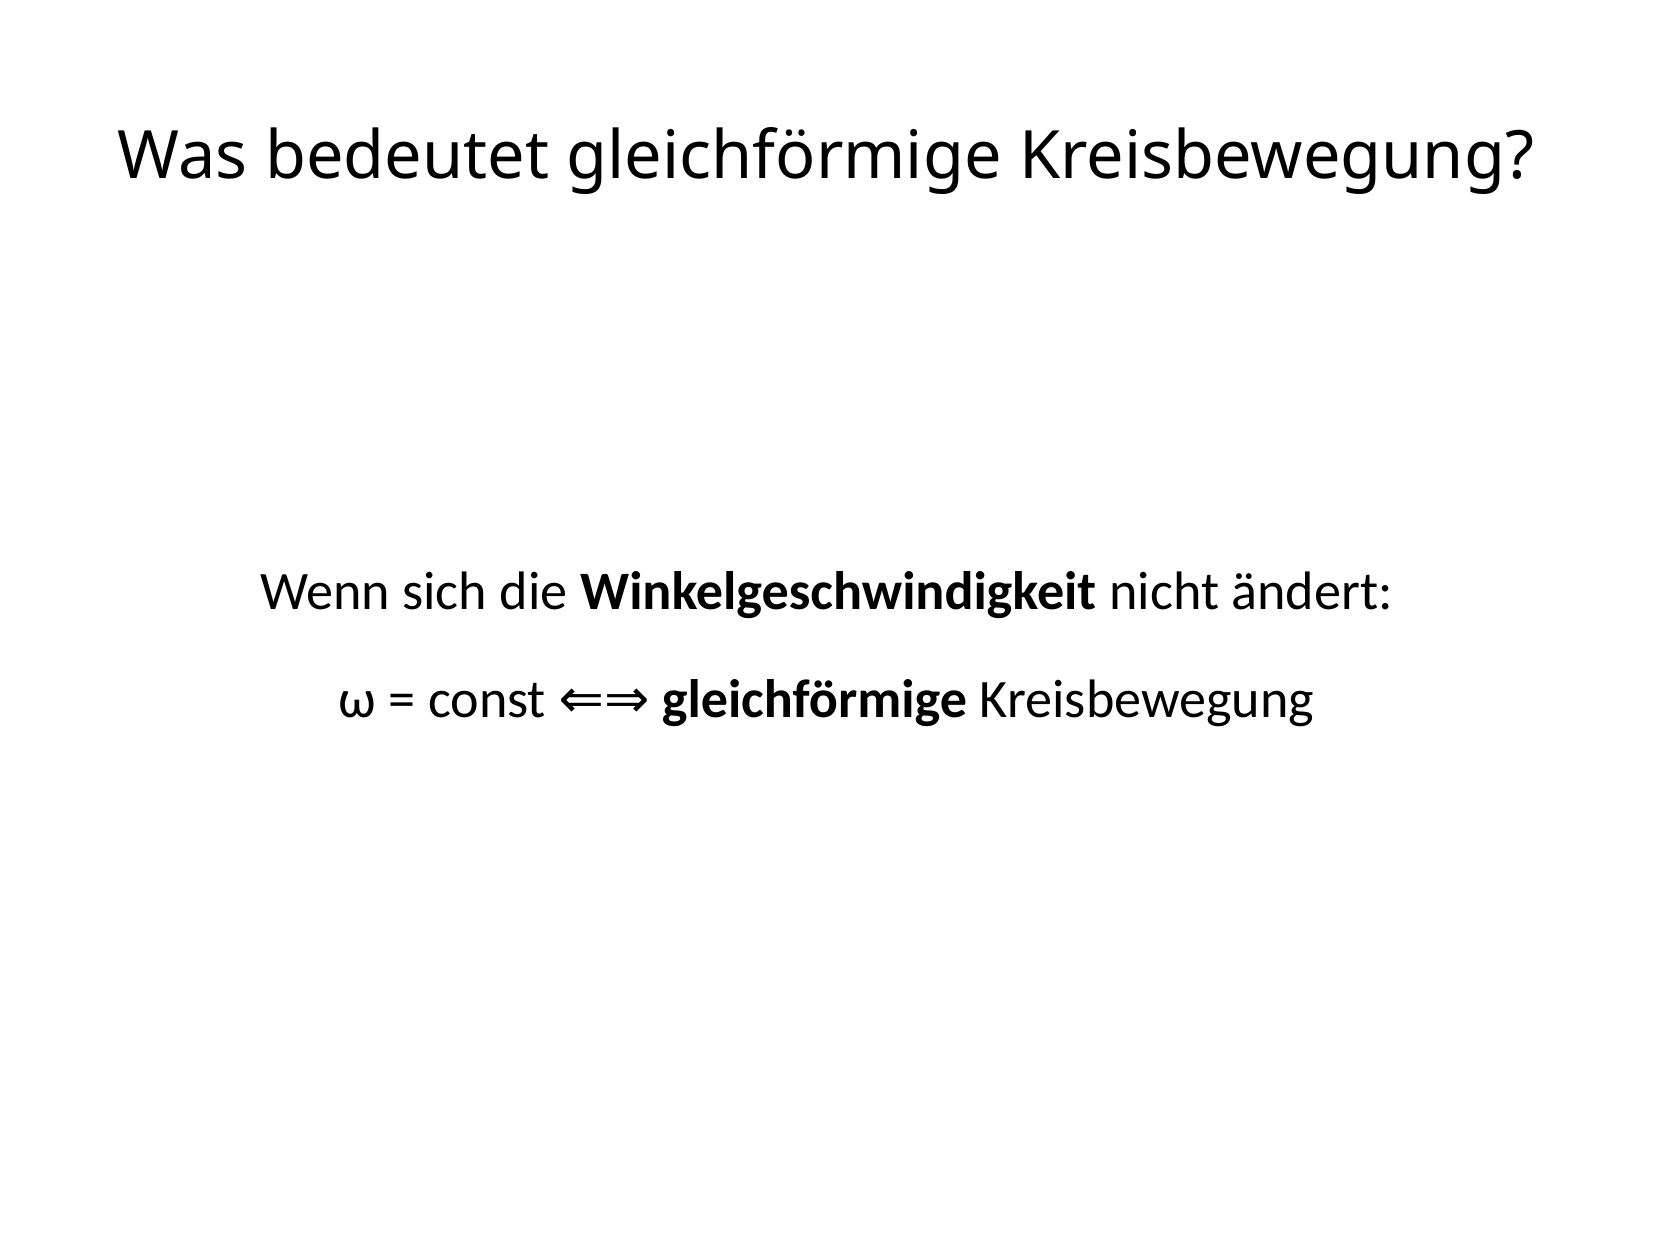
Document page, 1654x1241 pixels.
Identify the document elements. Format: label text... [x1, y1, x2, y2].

subtitle Wenn sich die Winkelgeschwindigkeit nicht ändert: ω = const ⇐⇒ gleichförmige Kreisbewegung [82, 290, 1571, 1010]
title Was bedeutet gleichförmige Kreisbewegung? [82, 49, 1571, 257]
